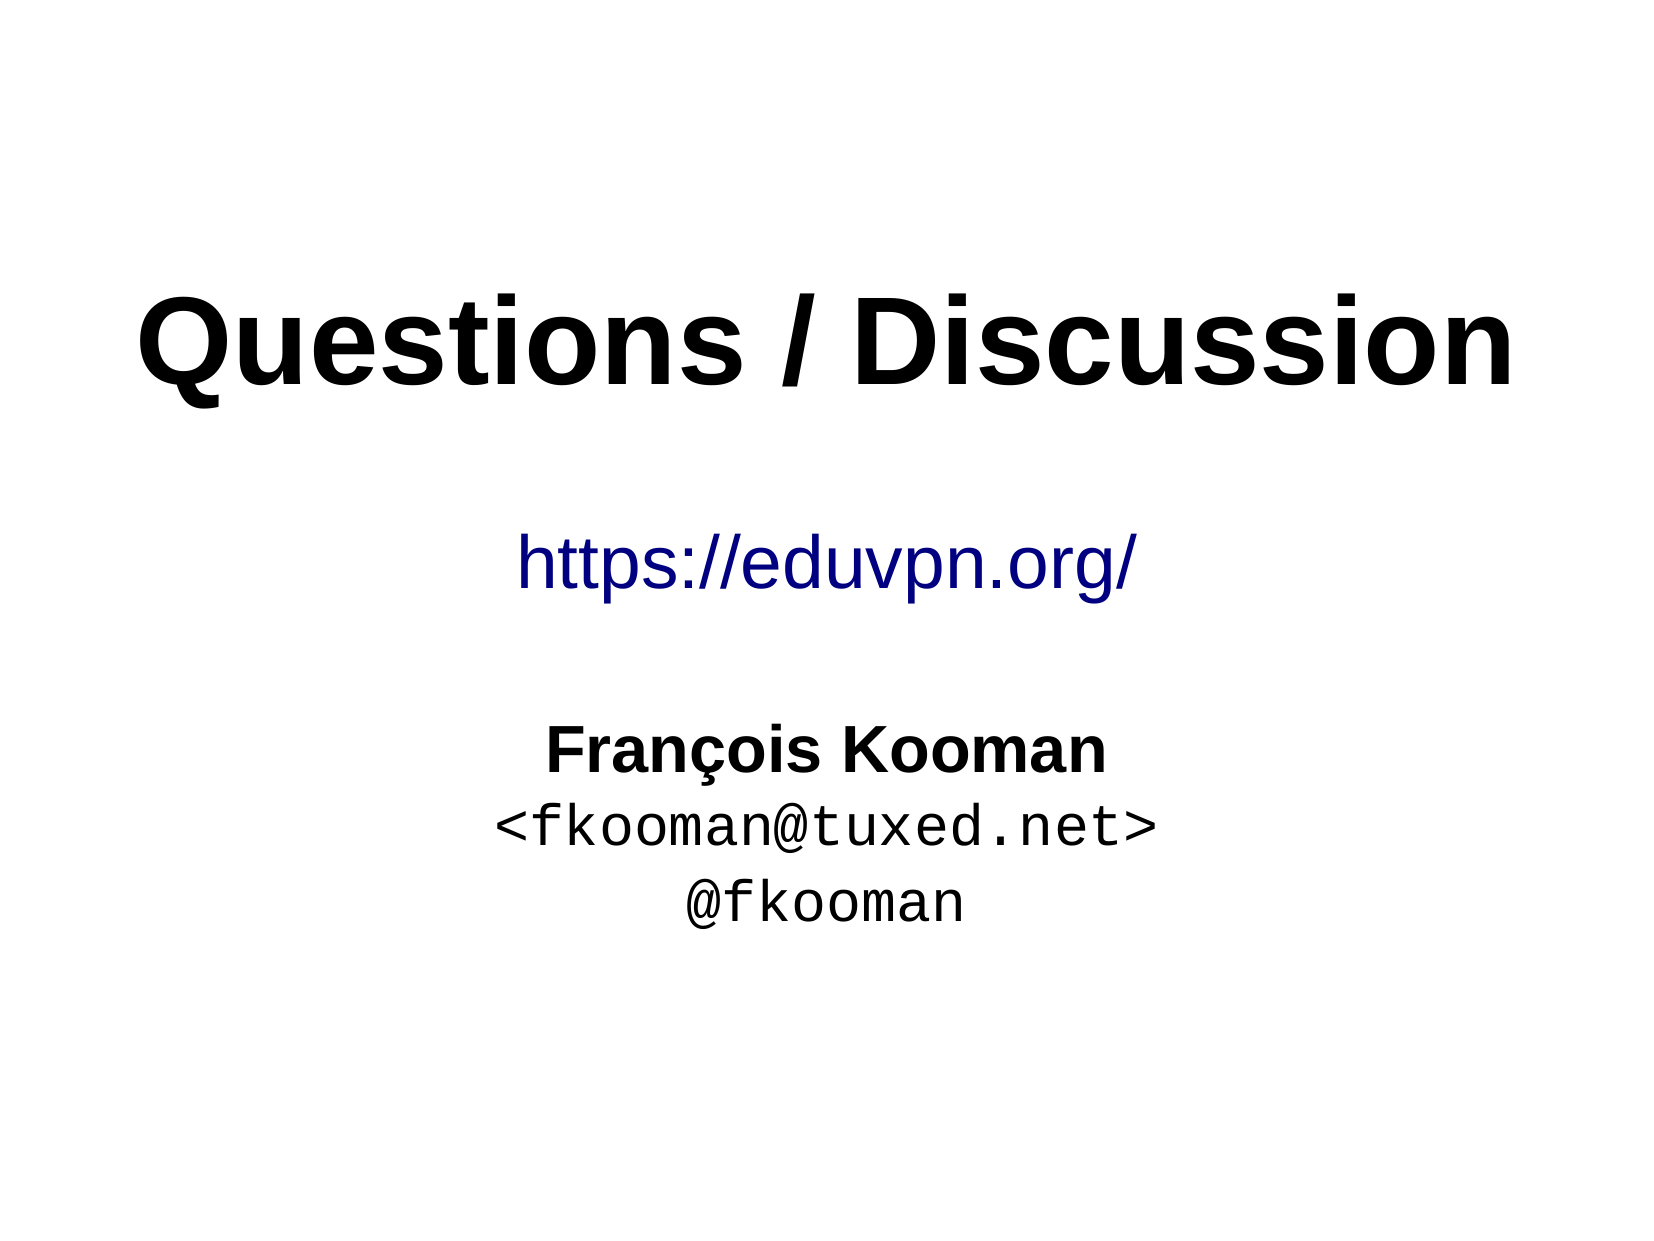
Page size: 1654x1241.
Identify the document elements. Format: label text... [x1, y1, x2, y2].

subtitle Questions / Discussion https://eduvpn.org/ François Kooman <fkooman@tuxed.net> @fkooman [82, 0, 1571, 1192]
